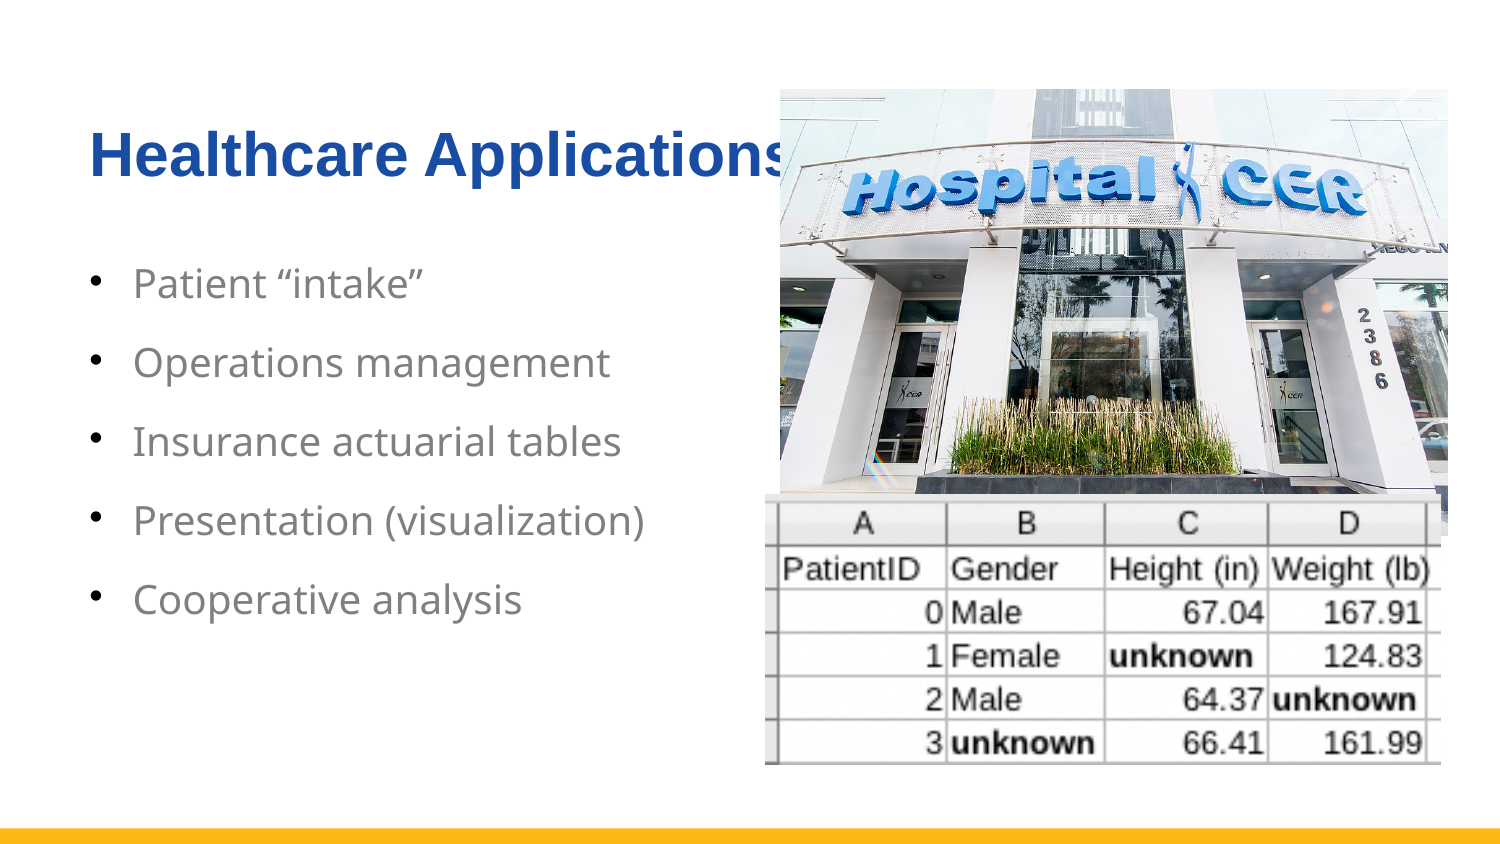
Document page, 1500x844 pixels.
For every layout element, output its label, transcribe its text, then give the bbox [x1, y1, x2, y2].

text_box Patient “intake” Operations management Insurance actuarial tables Presentation (visualization) Cooperative analysis [75, 197, 780, 630]
picture [765, 89, 1448, 766]
text_box Healthcare Applications [75, 0, 1425, 197]
